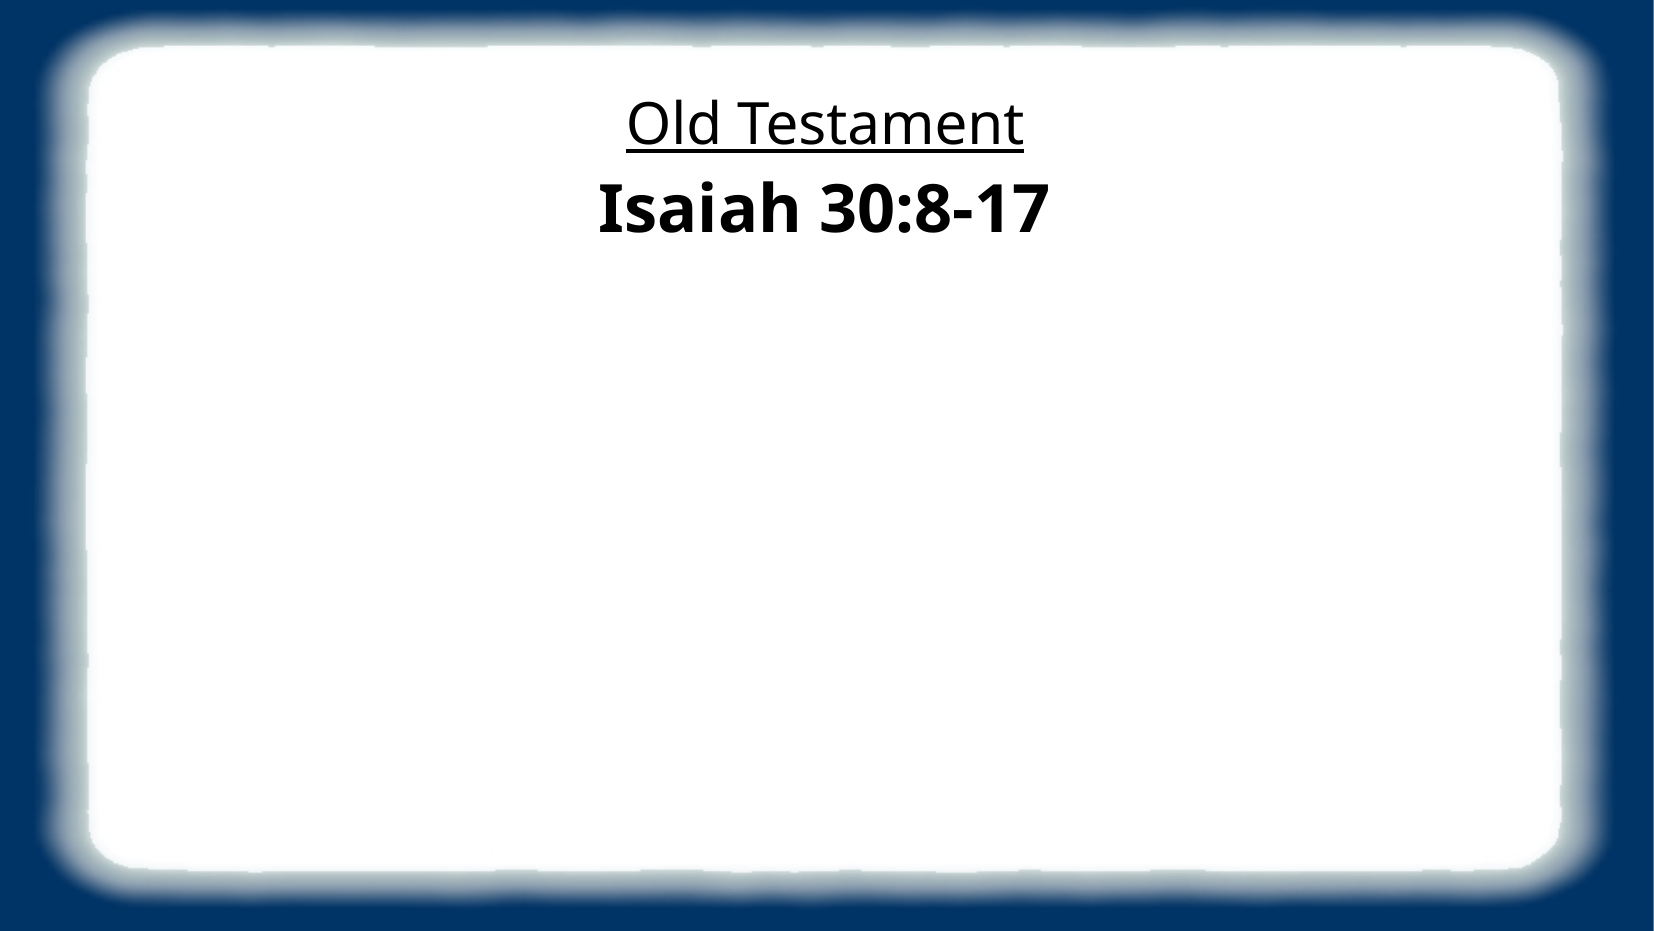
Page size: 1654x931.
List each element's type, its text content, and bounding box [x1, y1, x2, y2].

text_box Old Testament Isaiah 30:8-17 [120, 75, 1531, 256]
picture [0, 0, 1654, 931]
